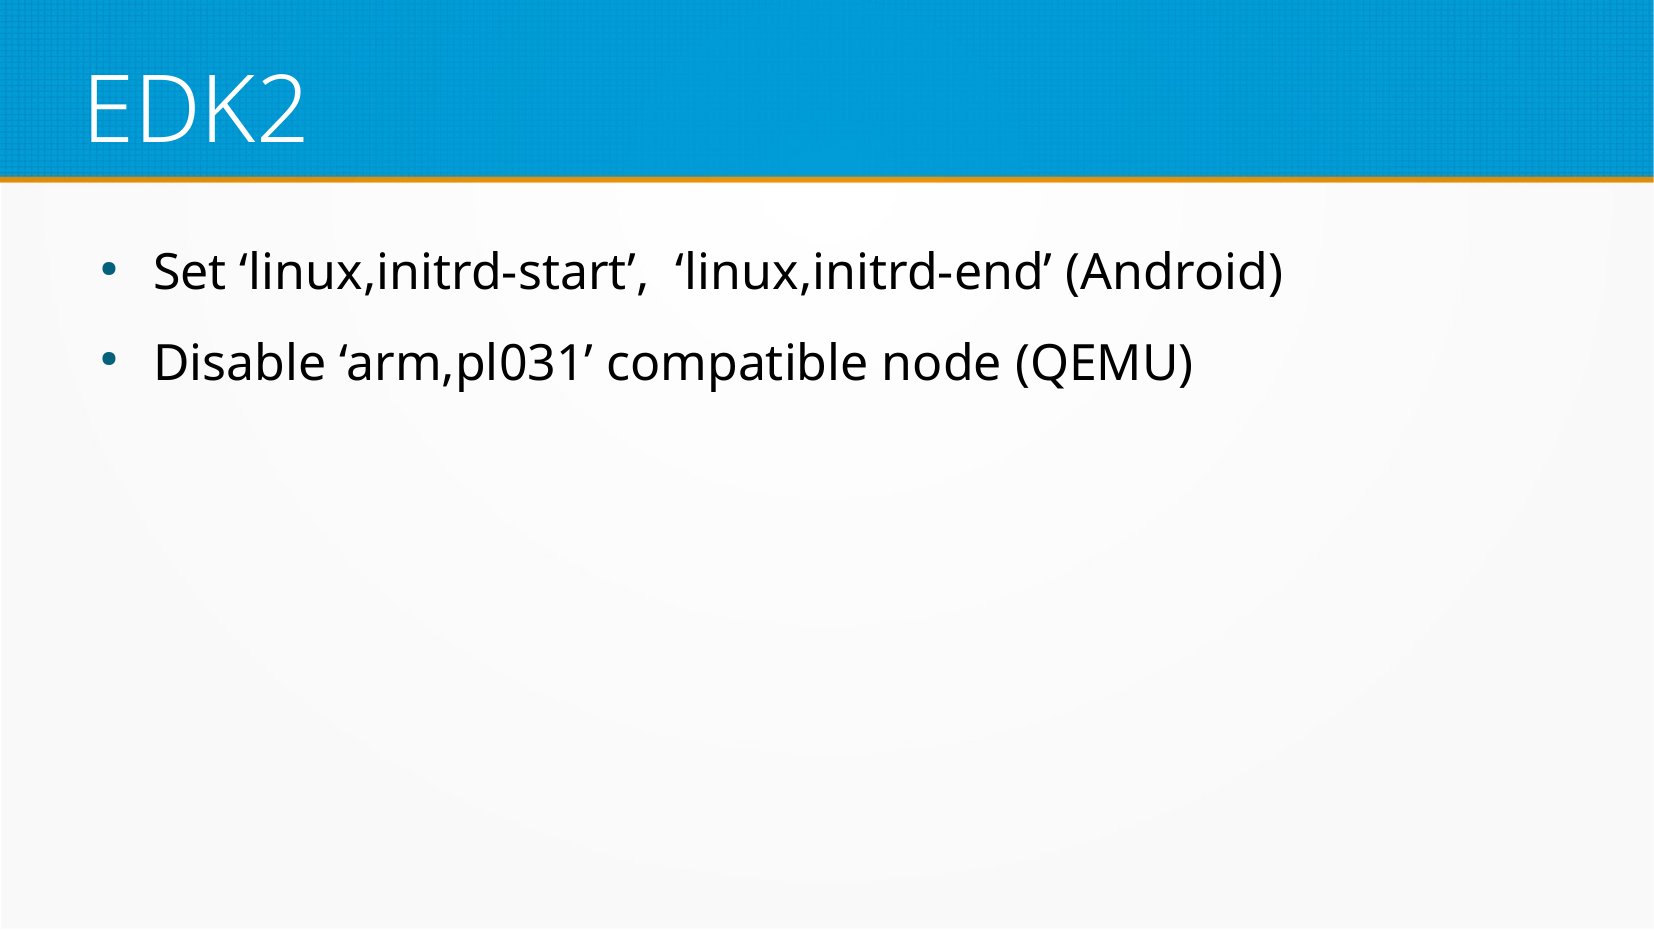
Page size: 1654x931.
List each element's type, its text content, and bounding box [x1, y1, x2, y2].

picture [0, 175, 1654, 931]
title EDK2 [82, 14, 1571, 171]
list Set ‘linux,initrd-start’, ‘linux,initrd-end’ (Android) Disable ‘arm,pl031’ compatible node (QEMU) [82, 236, 1563, 811]
